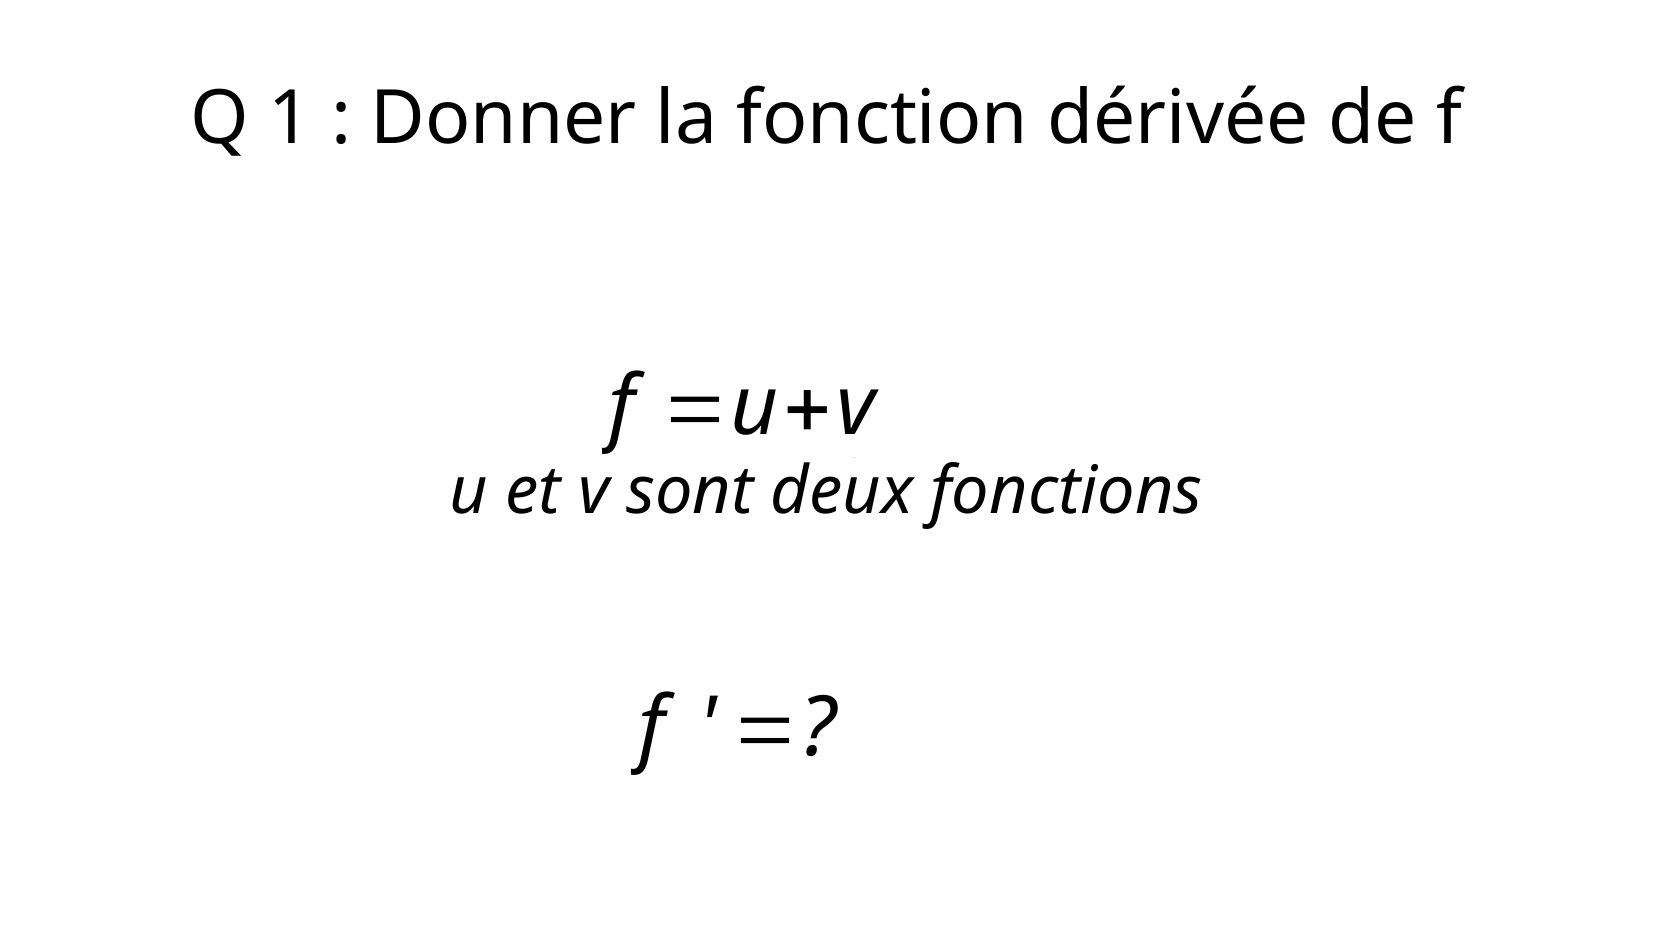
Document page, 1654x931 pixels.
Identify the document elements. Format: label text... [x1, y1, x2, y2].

title Q 1 : Donner la fonction dérivée de f [82, 37, 1571, 193]
chart [631, 663, 857, 780]
subtitle u et v sont deux fonctions [82, 217, 1571, 758]
chart [602, 342, 893, 459]
